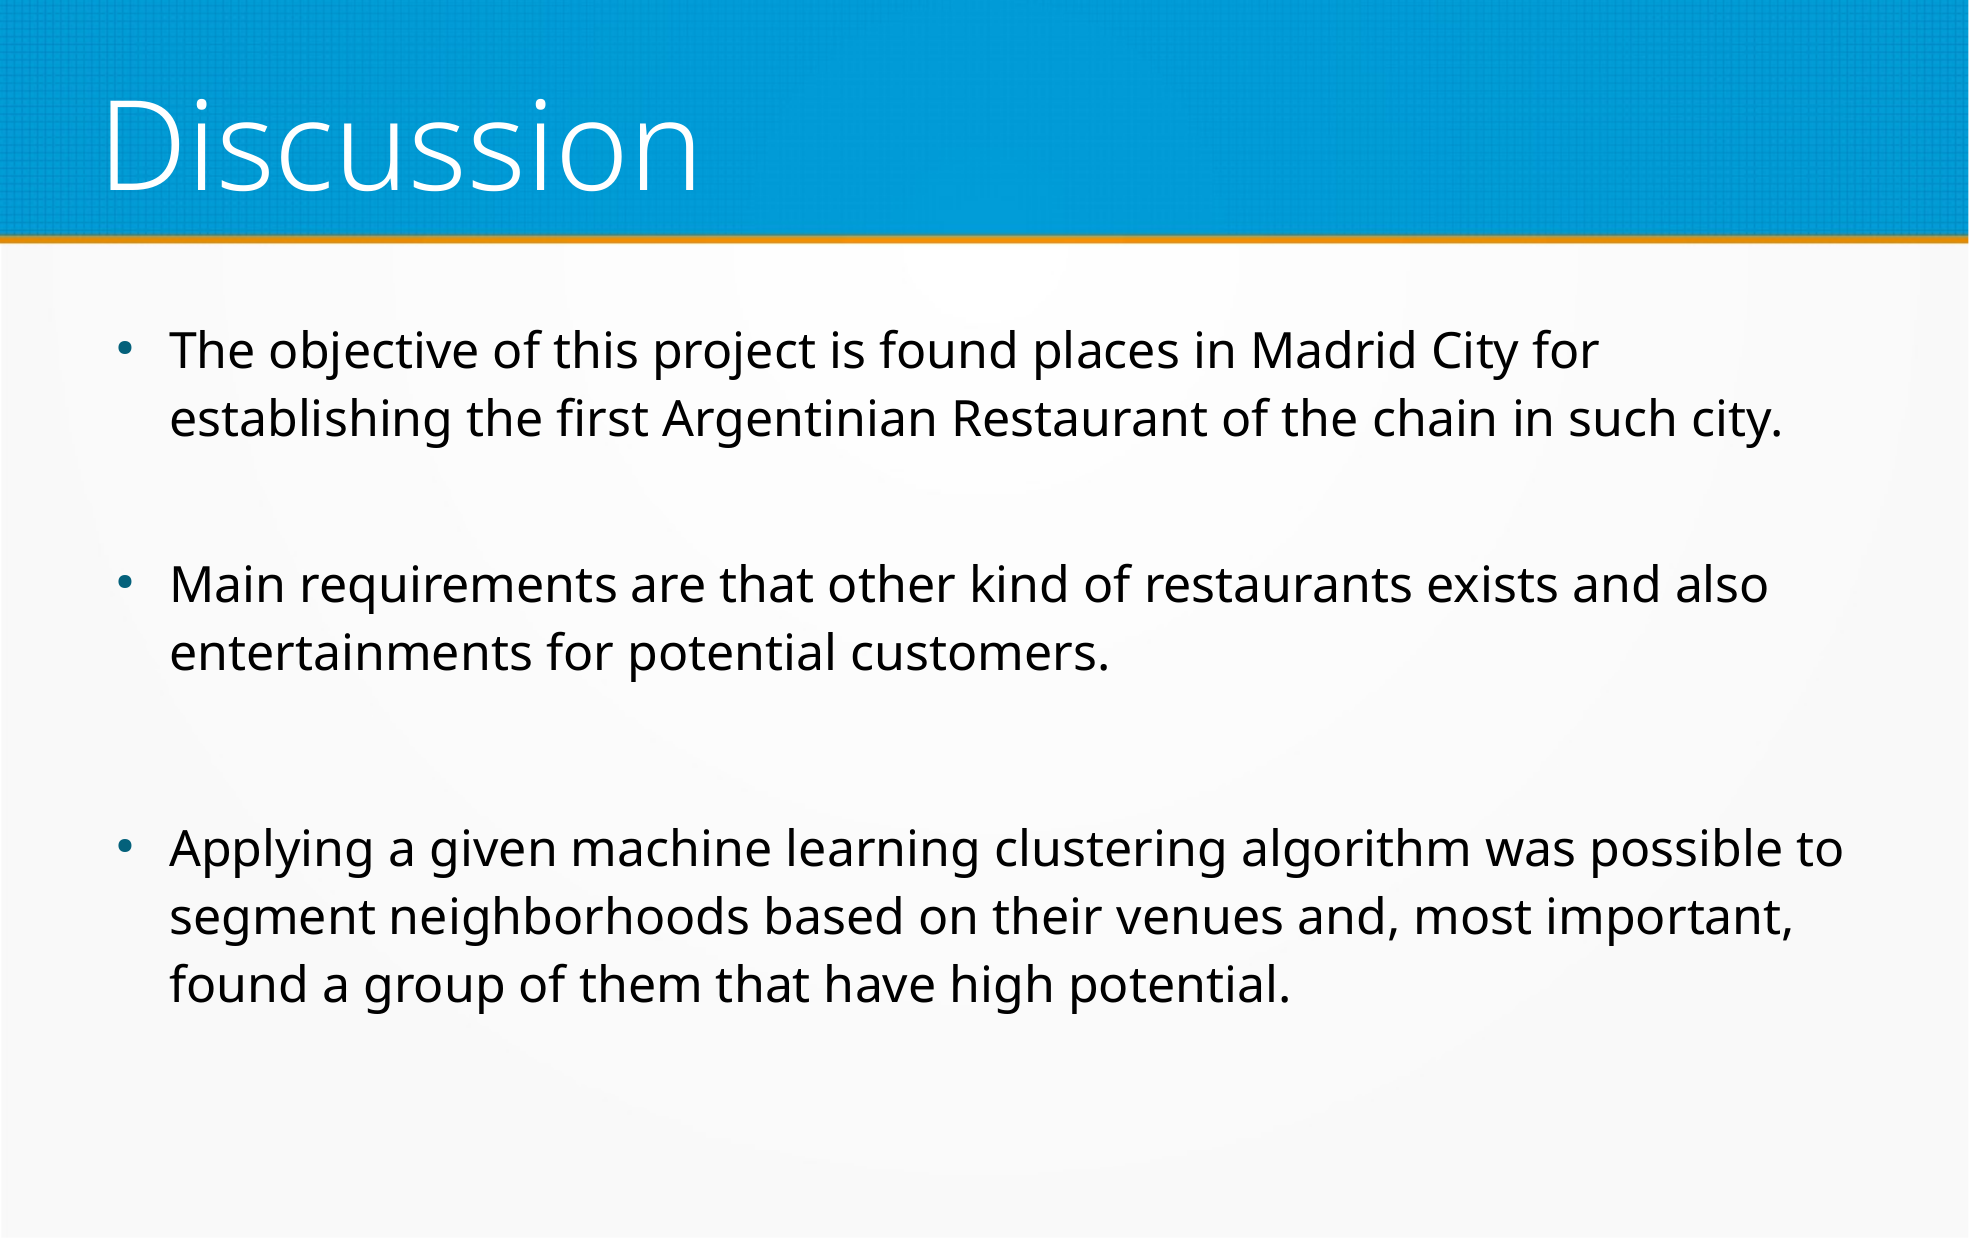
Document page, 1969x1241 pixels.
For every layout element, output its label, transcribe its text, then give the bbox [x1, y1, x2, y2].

title Discussion [98, 19, 1870, 227]
list The objective of this project is found places in Madrid City for establishing the first Argentinian Restaurant of the chain in such city. Main requirements are that other kind of restaurants exists and also entertainments for potential customers. Applying a given machine learning clustering algorithm was possible to segment neighborhoods based on their venues and, most important, found a group of them that have high potential. [98, 315, 1861, 1081]
picture [0, 233, 1969, 1241]
